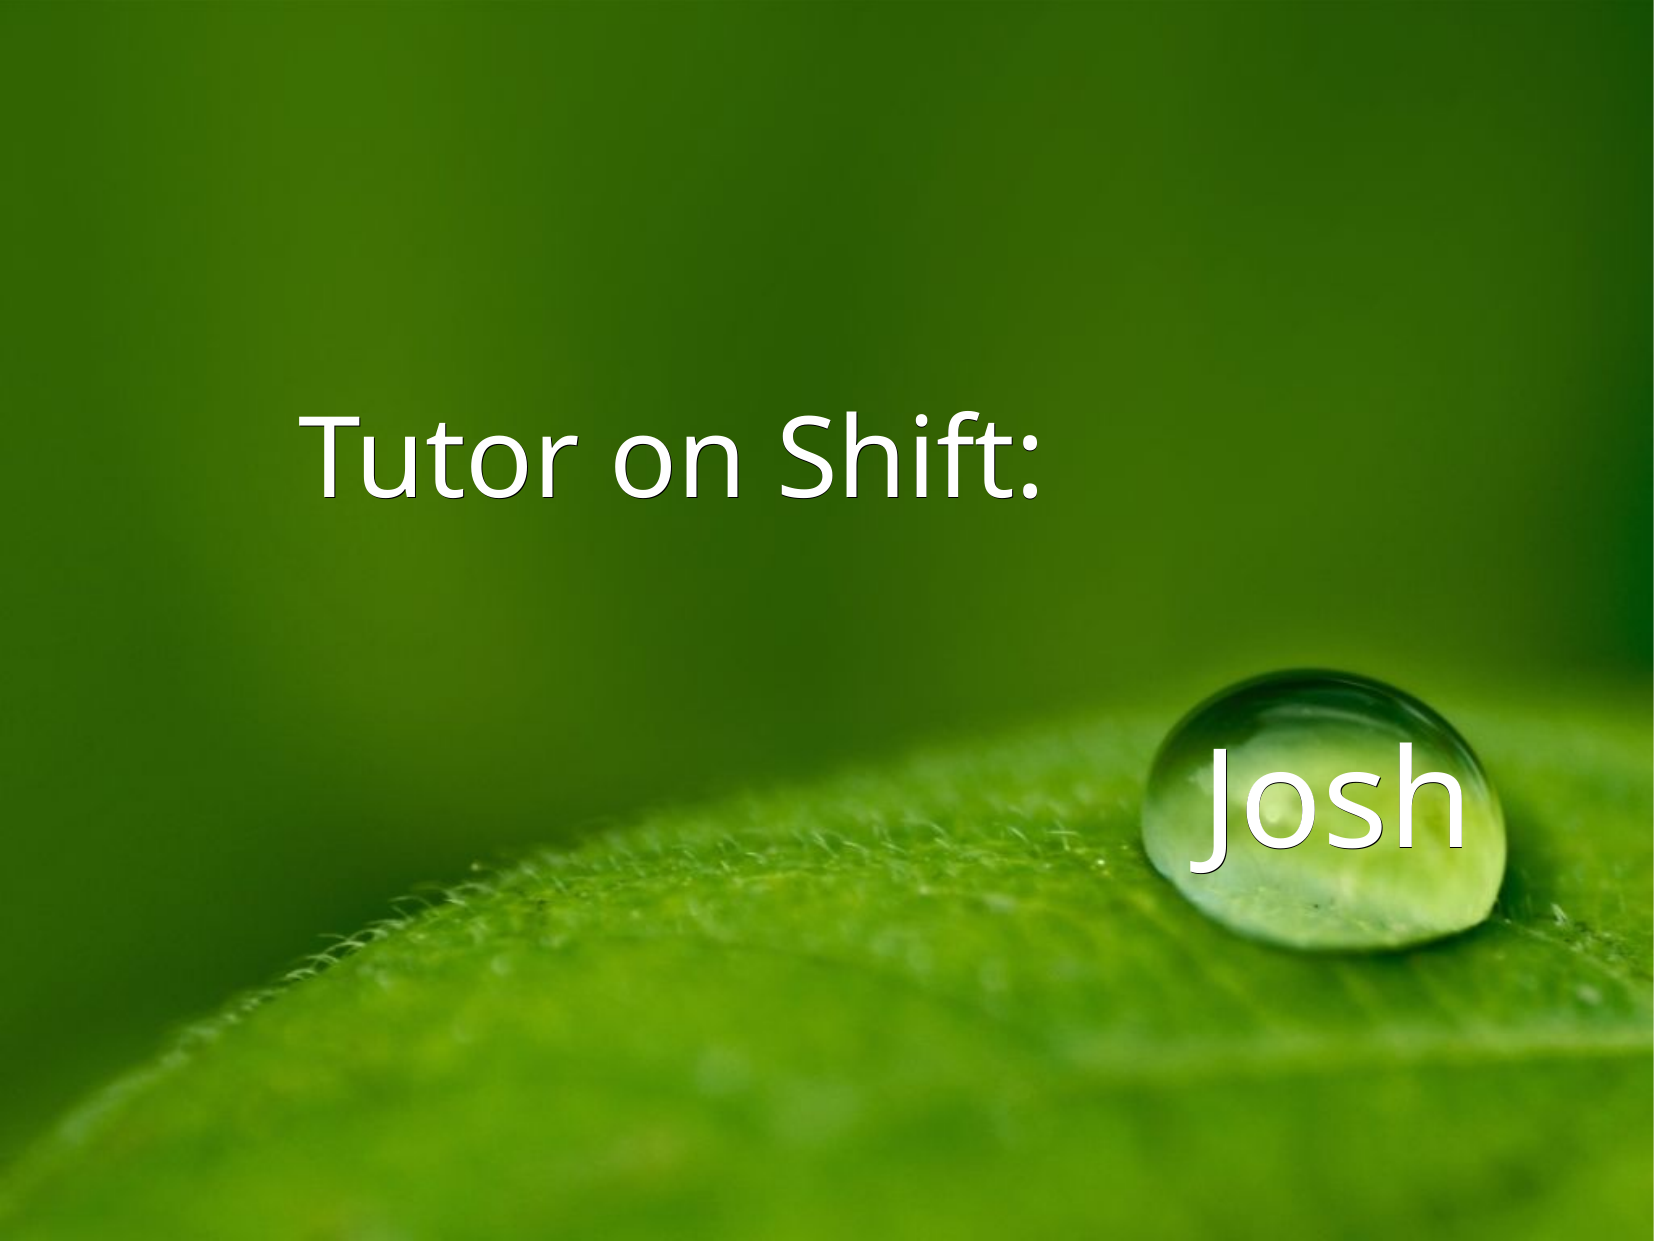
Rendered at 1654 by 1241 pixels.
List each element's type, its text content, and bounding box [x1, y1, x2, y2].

title Tutor on Shift: [188, 350, 1157, 558]
picture [0, 0, 1654, 1241]
subtitle Josh [1015, 593, 1654, 1087]
